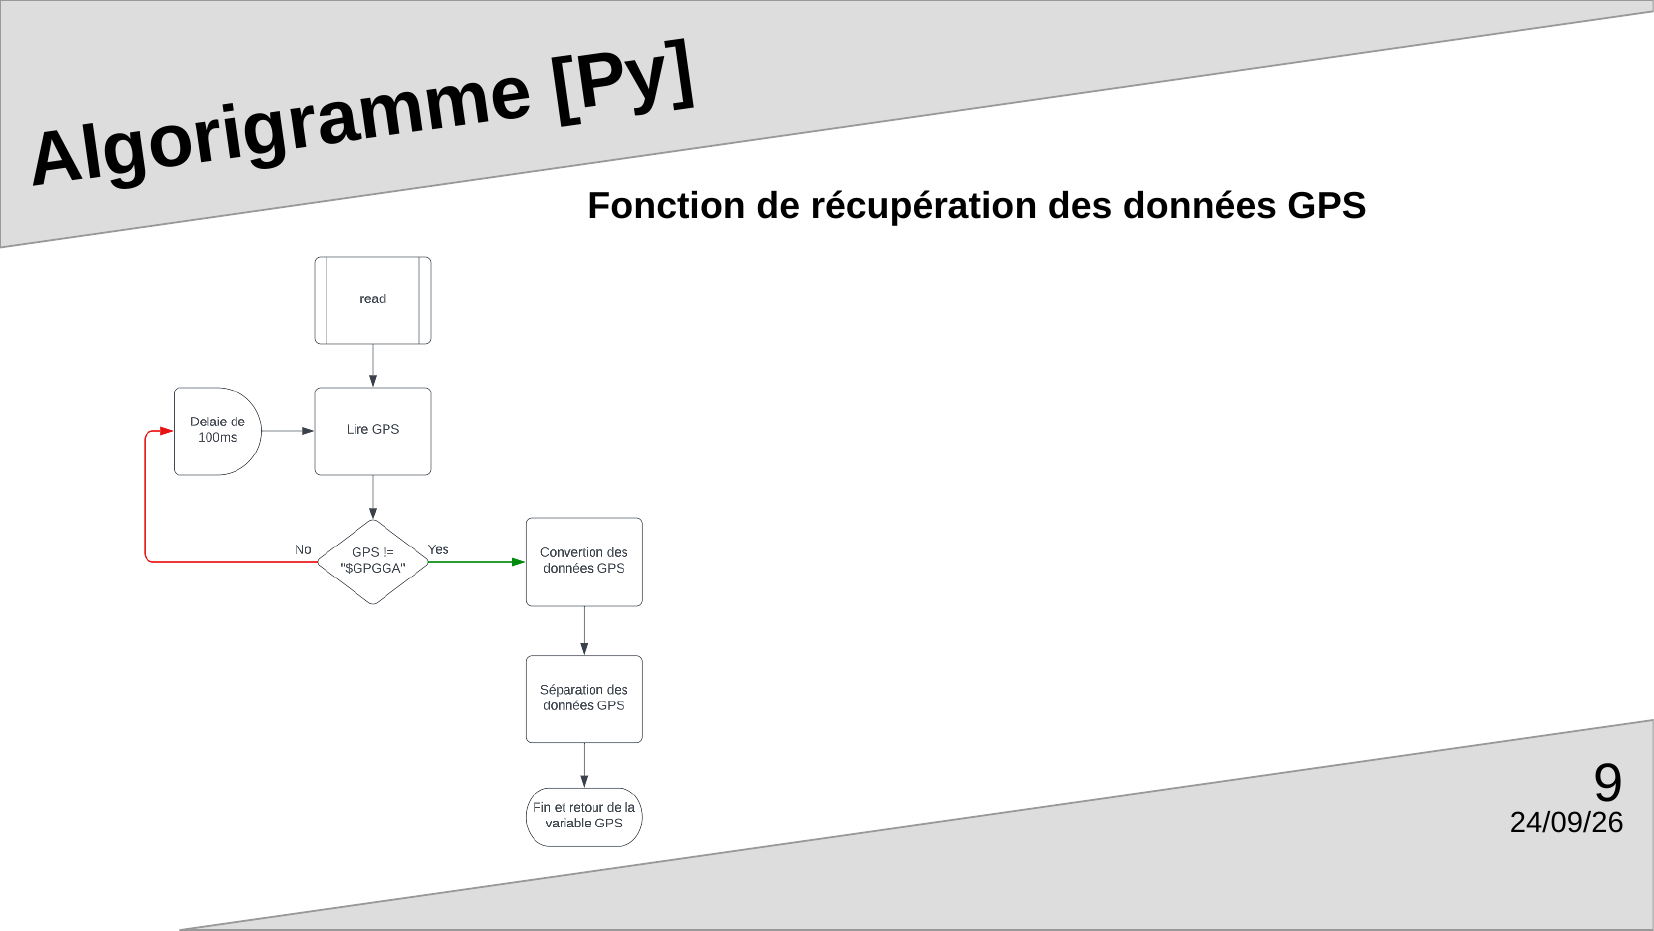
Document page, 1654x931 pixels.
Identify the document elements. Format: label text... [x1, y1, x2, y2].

text_box Fonction de récupération des données GPS [501, 177, 1388, 276]
title Algorigramme [Py] [16, 0, 1501, 239]
picture [118, 236, 683, 857]
